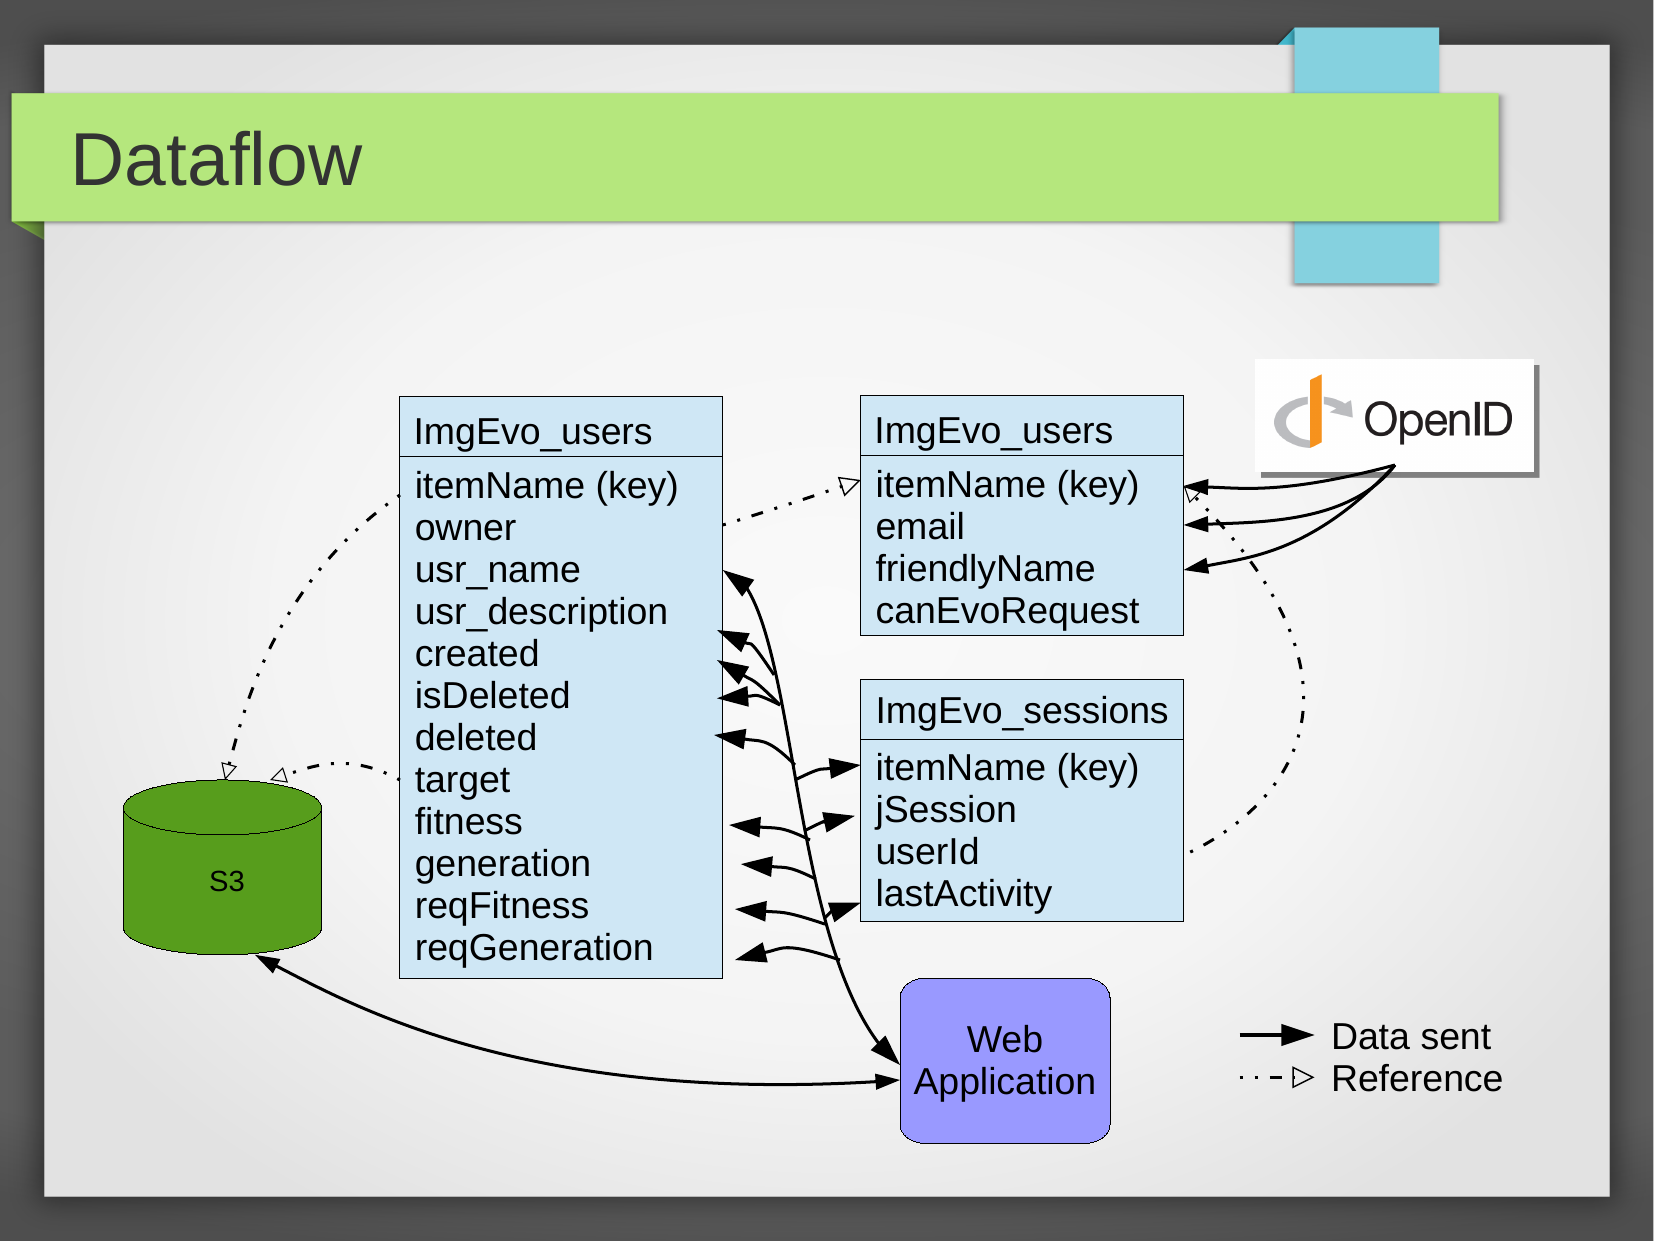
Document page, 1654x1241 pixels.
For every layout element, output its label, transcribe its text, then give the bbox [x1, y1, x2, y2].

text_box itemName (key) email friendlyName canEvoRequest [860, 455, 1184, 636]
text_box Web Application [900, 978, 1111, 1144]
text_box ImgEvo_users [859, 401, 1129, 459]
title Dataflow [70, 106, 1229, 213]
text_box ImgEvo_users [398, 402, 668, 460]
text_box itemName (key) jSession userId lastActivity [860, 739, 1184, 922]
text_box Data sent Reference [1316, 1005, 1519, 1111]
text_box [123, 779, 322, 955]
text_box itemName (key) owner usr_name usr_description created isDeleted deleted target fitness generation reqFitness reqGeneration [399, 456, 723, 979]
picture [0, 0, 1654, 1241]
text_box S3 [152, 857, 302, 924]
text_box [860, 395, 1184, 455]
text_box [399, 396, 723, 456]
text_box ImgEvo_sessions [860, 681, 1184, 739]
